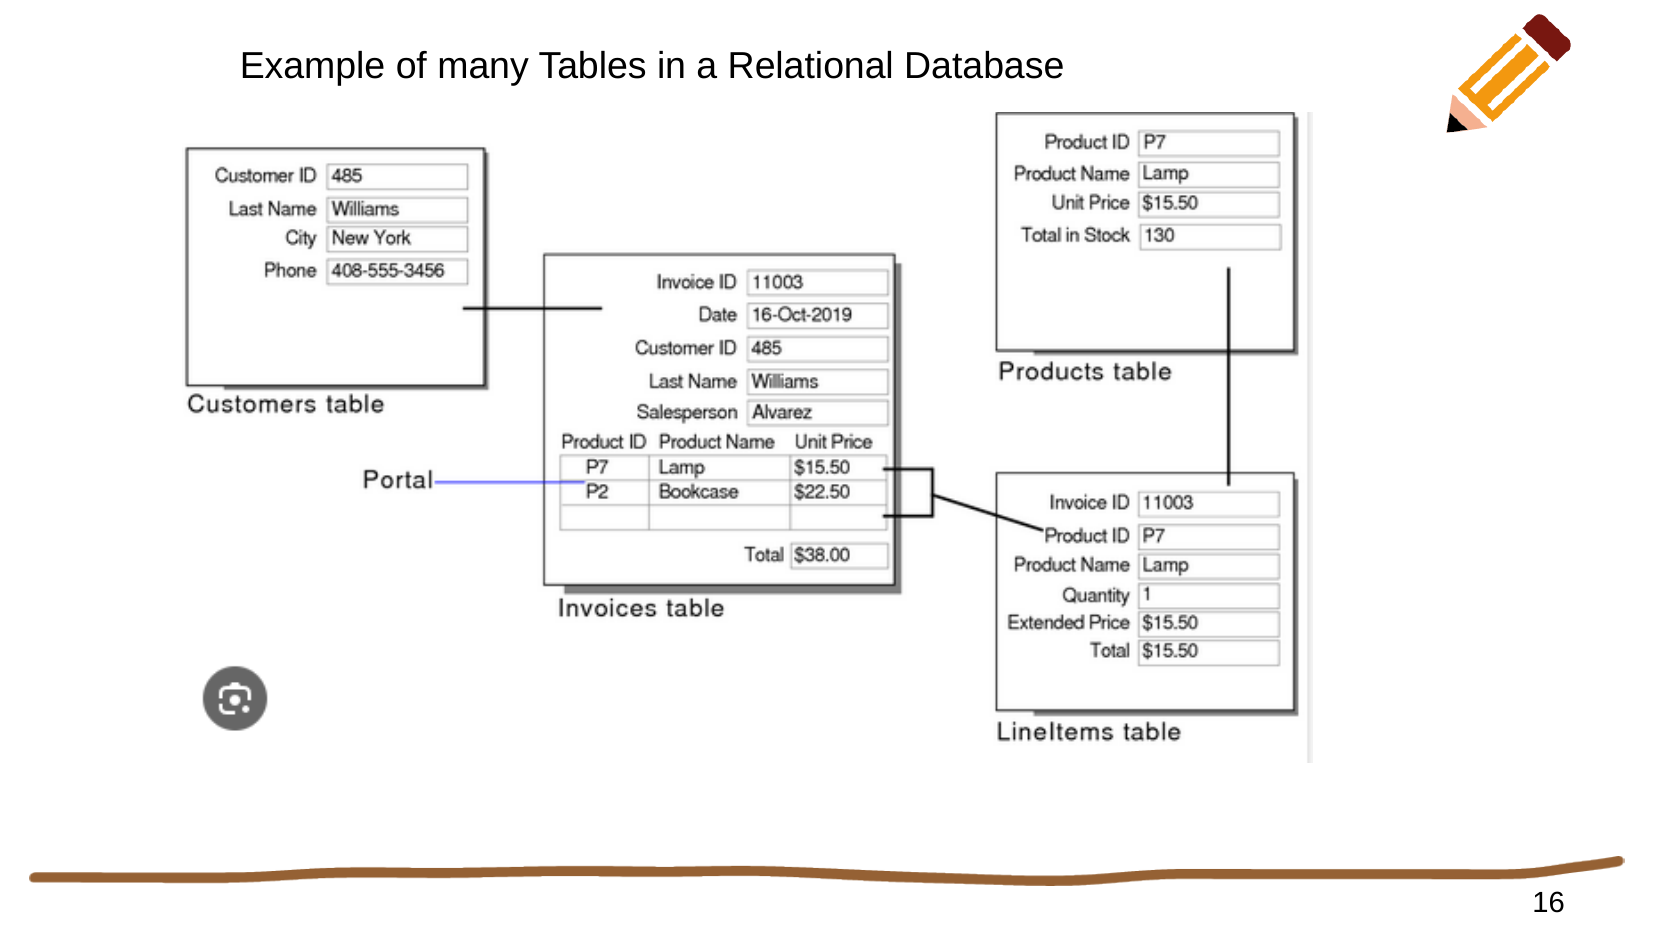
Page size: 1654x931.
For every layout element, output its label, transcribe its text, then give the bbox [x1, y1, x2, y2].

picture [182, 112, 1313, 763]
picture [29, 856, 1625, 886]
picture [1446, 14, 1571, 133]
text_box Example of many Tables in a Relational Database [225, 37, 1388, 95]
